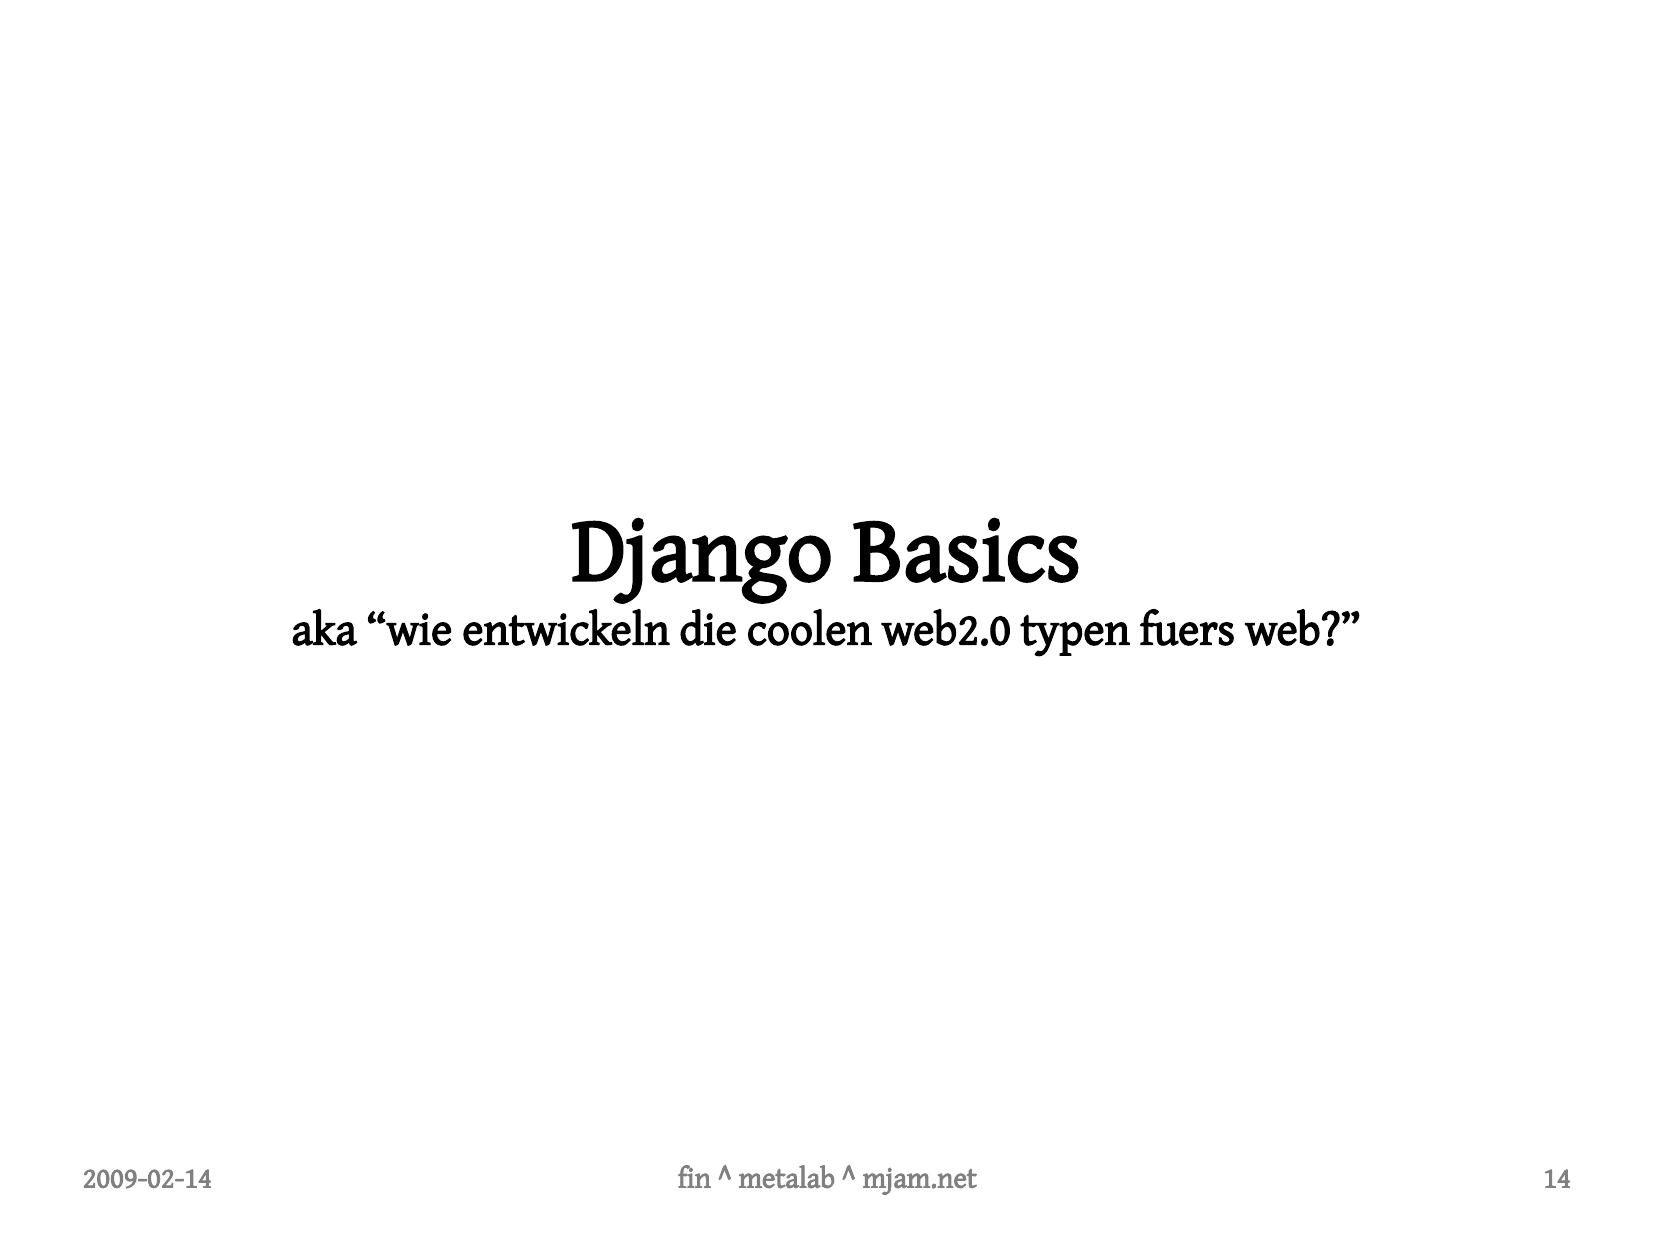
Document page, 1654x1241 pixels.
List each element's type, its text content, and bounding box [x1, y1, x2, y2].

title Django Basics aka “wie entwickeln die coolen web2.0 typen fuers web?” [82, 49, 1571, 1109]
